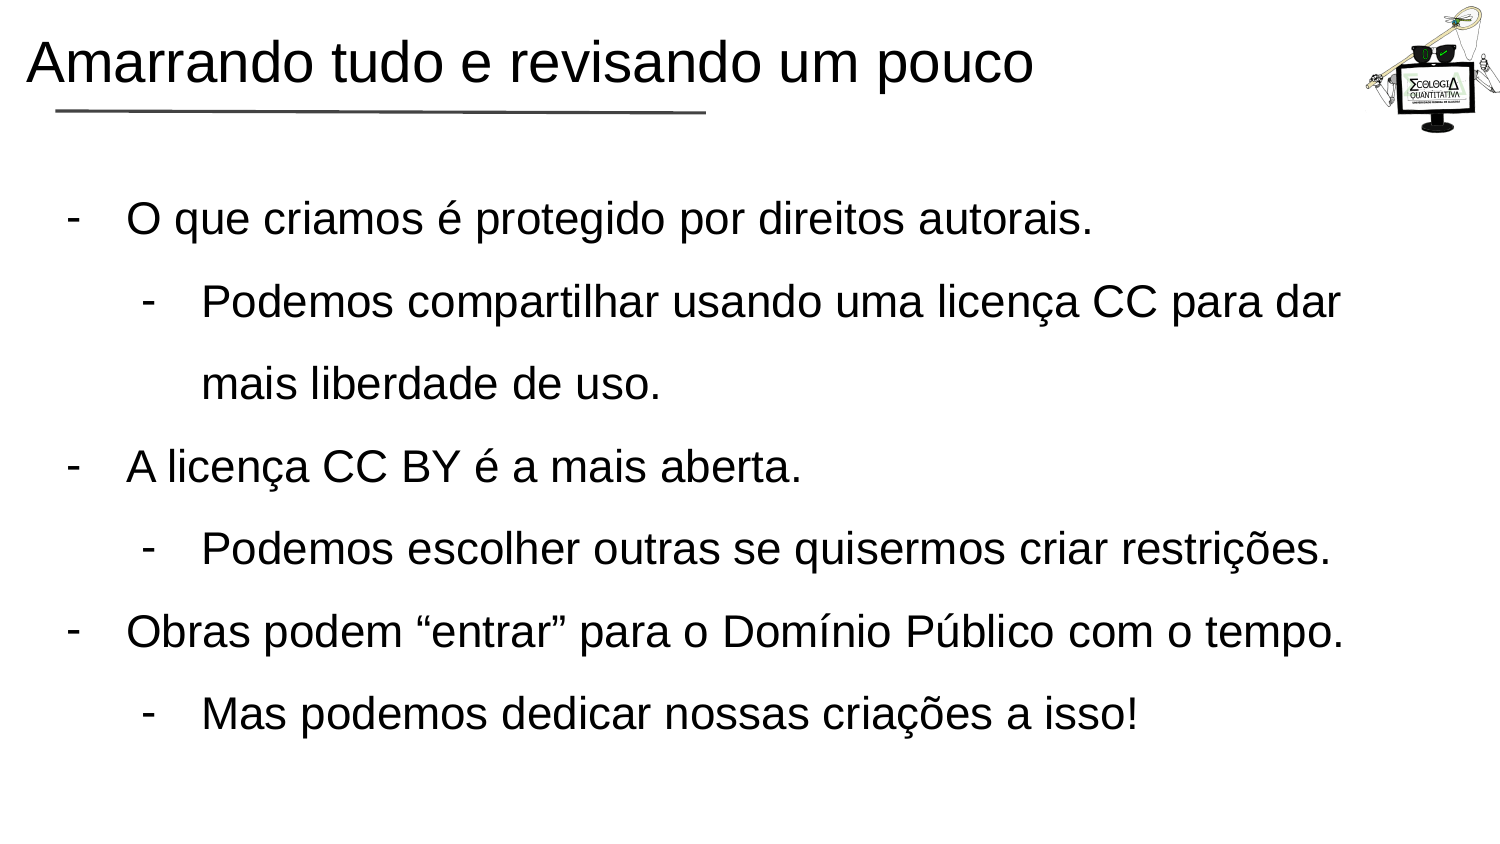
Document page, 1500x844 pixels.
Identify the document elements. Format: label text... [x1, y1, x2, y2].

text_box Amarrando tudo e revisando um pouco [11, 9, 1210, 117]
picture [1365, 3, 1500, 135]
text_box O que criamos é protegido por direitos autorais. Podemos compartilhar usando uma licença CC para dar mais liberdade de uso. A licença CC BY é a mais aberta. Podemos escolher outras se quisermos criar restrições. Obras podem “entrar” para o Domínio Público com o tempo. Mas podemos dedicar nossas criações a isso! [36, 146, 1412, 566]
